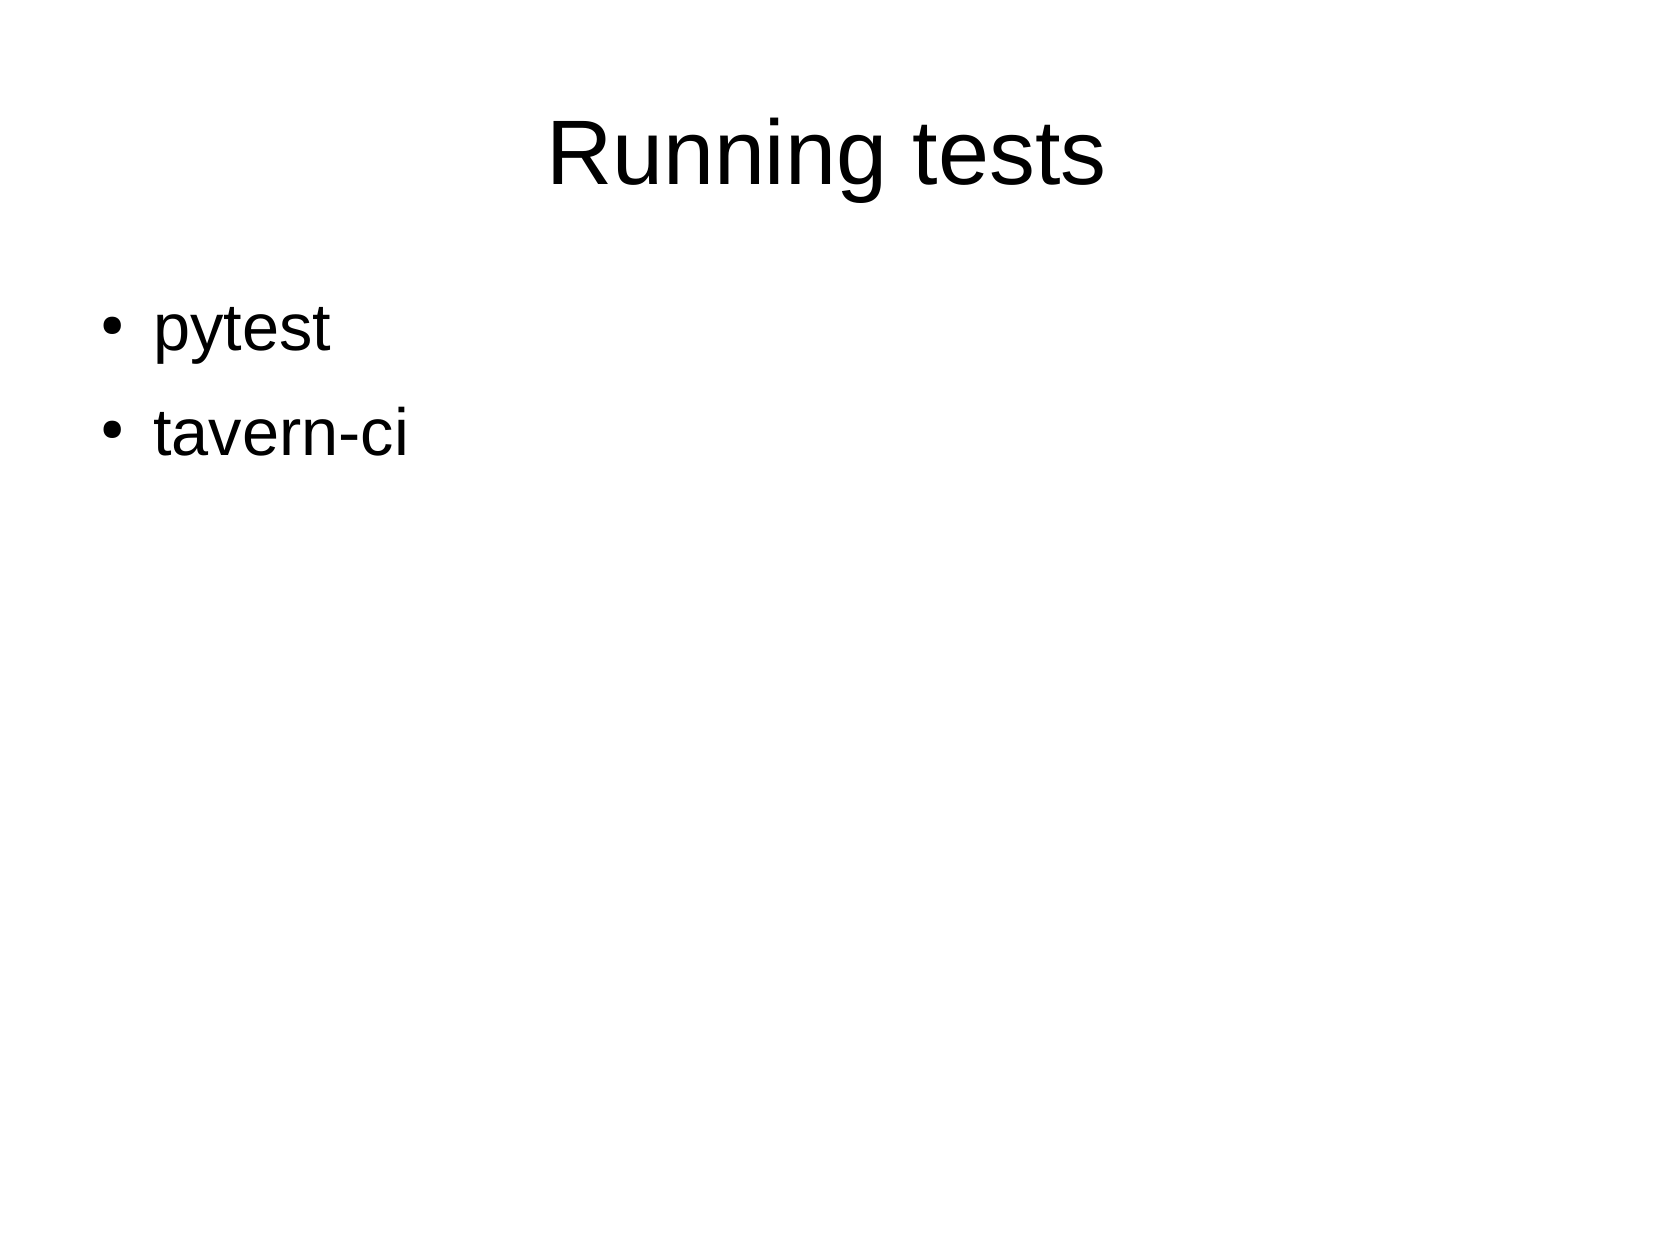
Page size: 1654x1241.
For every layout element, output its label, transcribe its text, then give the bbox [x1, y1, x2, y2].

title Running tests [82, 49, 1571, 257]
list pytest tavern-ci [82, 290, 1571, 1010]
